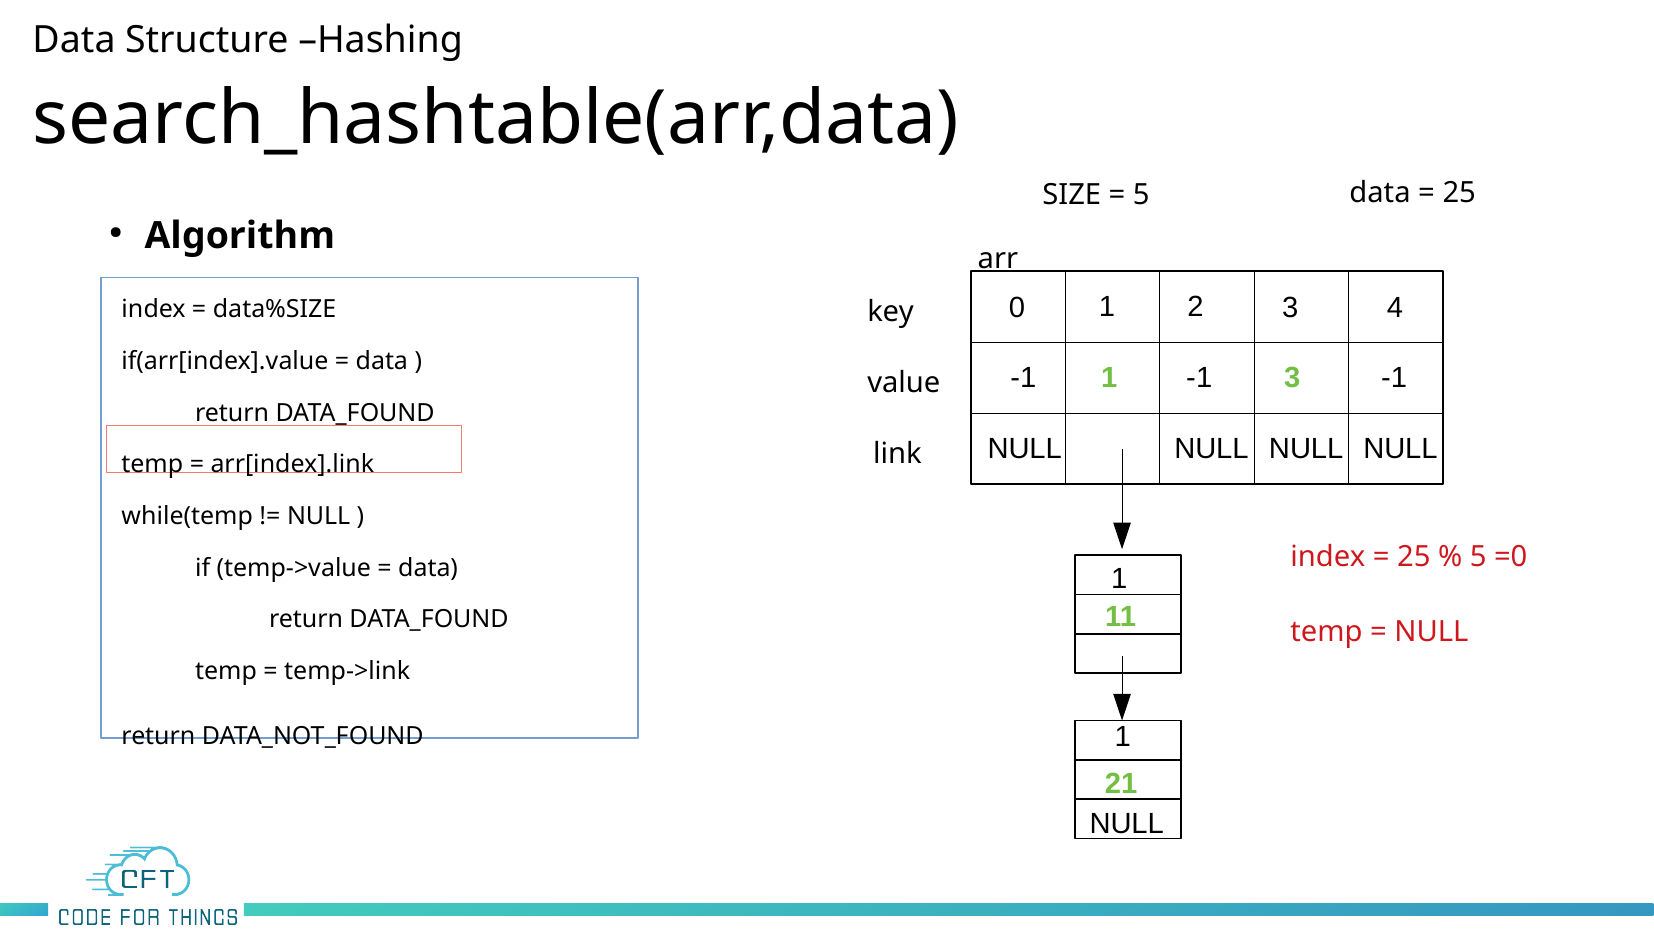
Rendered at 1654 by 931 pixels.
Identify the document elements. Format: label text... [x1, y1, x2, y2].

text_box index = data%SIZE if(arr[index].value = data ) return DATA_FOUND temp = arr[index].link while(temp != NULL ) if (temp->value = data) return DATA_FOUND temp = temp->link return DATA_NOT_FOUND [106, 283, 798, 839]
text_box 4 [1372, 283, 1419, 331]
picture [59, 846, 237, 925]
text_box [1255, 414, 1348, 424]
text_box -1 [1171, 353, 1228, 402]
text_box 11 [1090, 592, 1199, 640]
text_box 1 [1096, 554, 1143, 592]
text_box [1074, 720, 1099, 799]
text_box Algorithm [94, 200, 886, 269]
text_box [1018, 343, 1065, 413]
text_box -1 [995, 353, 1052, 402]
text_box -1 [1366, 353, 1422, 402]
text_box [970, 280, 1065, 342]
text_box 21 [1090, 759, 1170, 808]
text_box key [852, 283, 1018, 353]
text_box arr [963, 230, 1141, 280]
text_box 1 [1084, 282, 1131, 331]
text_box 2 [1172, 282, 1219, 331]
text_box value [852, 353, 1018, 437]
text_box 1 [1099, 712, 1146, 759]
text_box [1160, 271, 1254, 342]
text_box NULL [972, 424, 1077, 473]
text_box [1349, 414, 1444, 424]
text_box [1074, 555, 1182, 674]
text_box 1 [1086, 353, 1142, 402]
title Data Structure –Hashing search_hashtable(arr,data) [32, 12, 1630, 166]
text_box [1255, 271, 1348, 342]
text_box [1066, 271, 1159, 342]
text_box temp = NULL [1275, 602, 1583, 652]
text_box [1160, 473, 1254, 484]
text_box [1066, 414, 1159, 484]
text_box [1160, 414, 1254, 424]
text_box index = 25 % 5 =0 [1275, 527, 1583, 577]
text_box [1349, 271, 1444, 342]
text_box SIZE = 5 [1027, 166, 1205, 216]
text_box 3 [1269, 353, 1325, 402]
text_box [970, 473, 1065, 484]
text_box [1255, 343, 1348, 413]
text_box [1349, 343, 1444, 413]
text_box 3 [1267, 283, 1314, 331]
text_box NULL [1254, 424, 1348, 473]
text_box NULL [1159, 424, 1254, 473]
text_box [1066, 343, 1159, 413]
text_box [1146, 720, 1182, 839]
text_box link [858, 424, 973, 474]
text_box [1018, 414, 1065, 424]
text_box [1349, 473, 1444, 484]
text_box NULL [1074, 799, 1179, 847]
text_box [1255, 473, 1348, 484]
text_box data = 25 [1334, 163, 1512, 214]
text_box [1160, 343, 1254, 413]
text_box NULL [1348, 424, 1453, 473]
text_box [1143, 555, 1182, 592]
text_box [100, 277, 638, 739]
text_box 0 [994, 283, 1041, 332]
